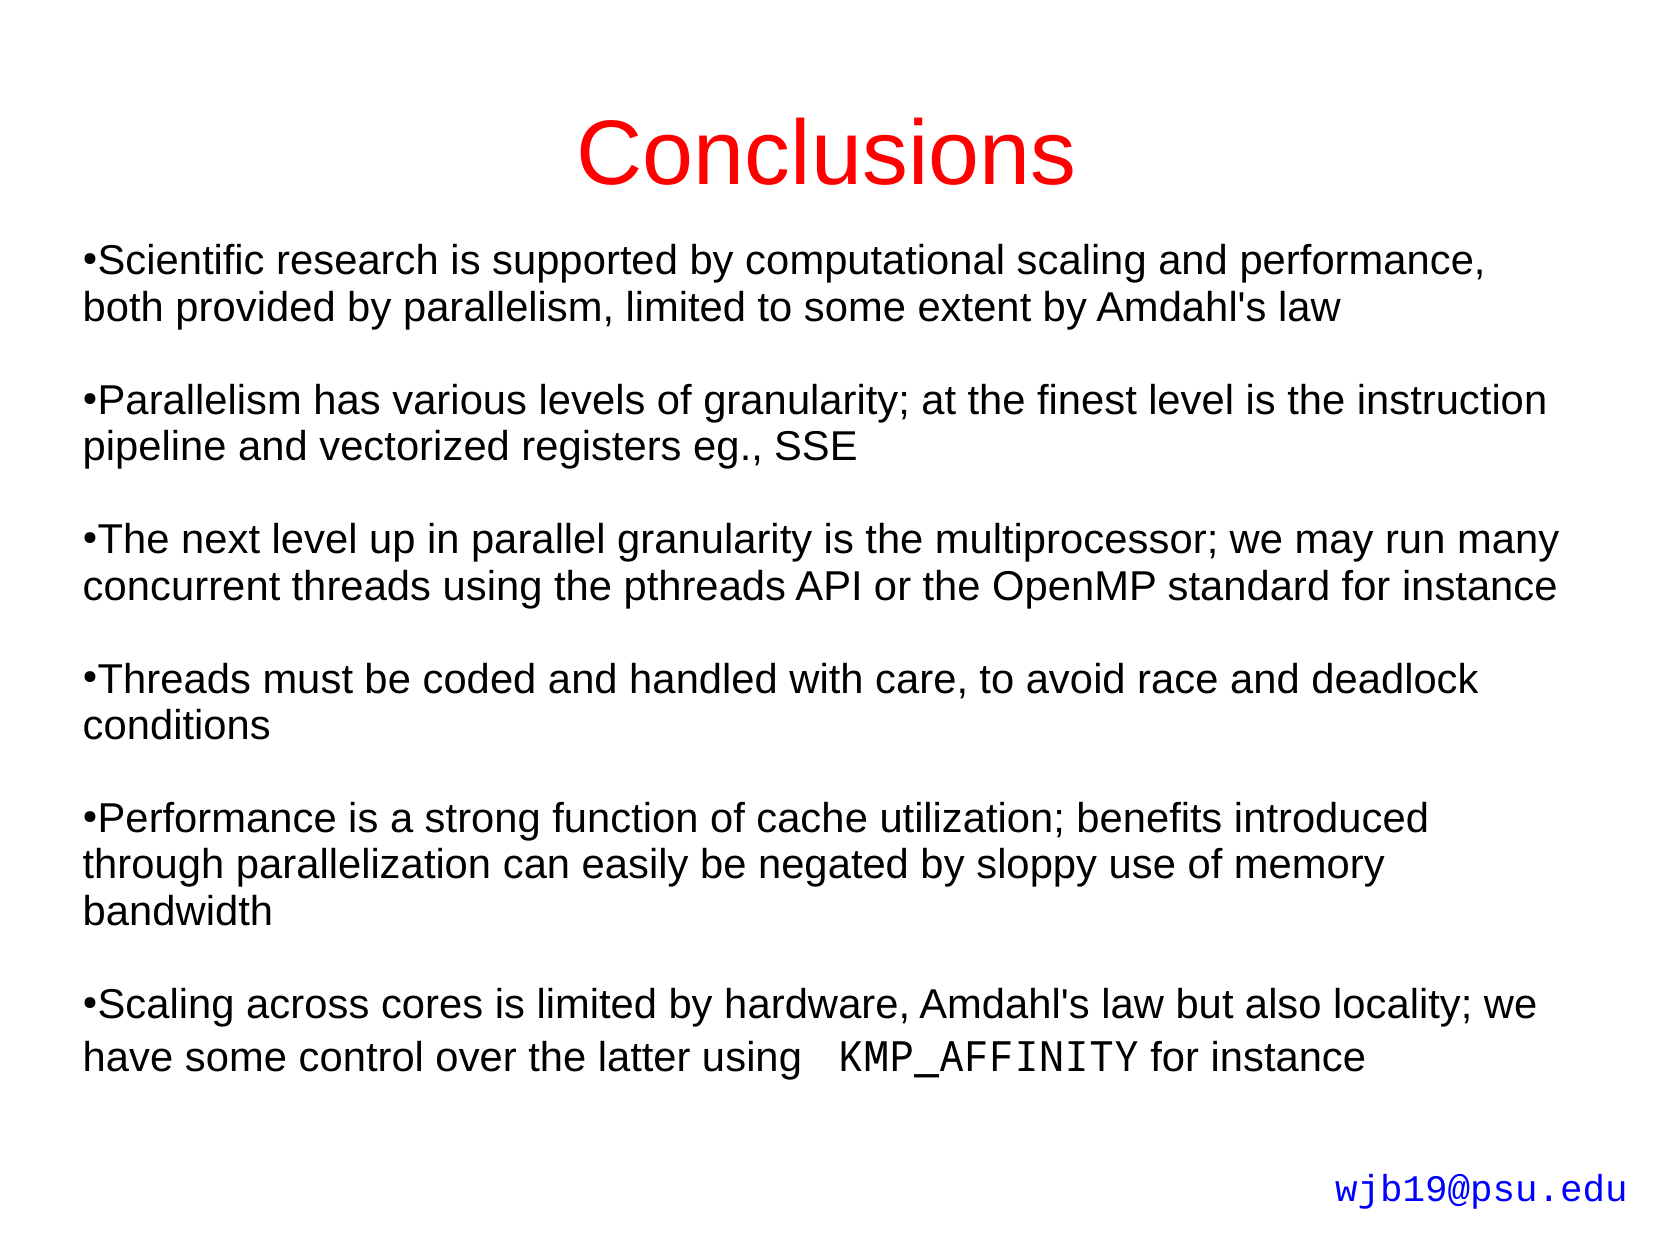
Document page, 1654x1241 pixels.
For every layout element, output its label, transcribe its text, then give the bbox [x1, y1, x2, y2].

subtitle Scientific research is supported by computational scaling and performance, both provided by parallelism, limited to some extent by Amdahl's law Parallelism has various levels of granularity; at the finest level is the instruction pipeline and vectorized registers eg., SSE The next level up in parallel granularity is the multiprocessor; we may run many concurrent threads using the pthreads API or the OpenMP standard for instance Threads must be coded and handled with care, to avoid race and deadlock conditions Performance is a strong function of cache utilization; benefits introduced through parallelization can easily be negated by sloppy use of memory bandwidth Scaling across cores is limited by hardware, Amdahl's law but also locality; we have some control over the latter using KMP_AFFINITY for instance [82, 237, 1571, 1128]
text_box wjb19@psu.edu [1320, 1162, 1643, 1220]
title Conclusions [82, 49, 1571, 237]
